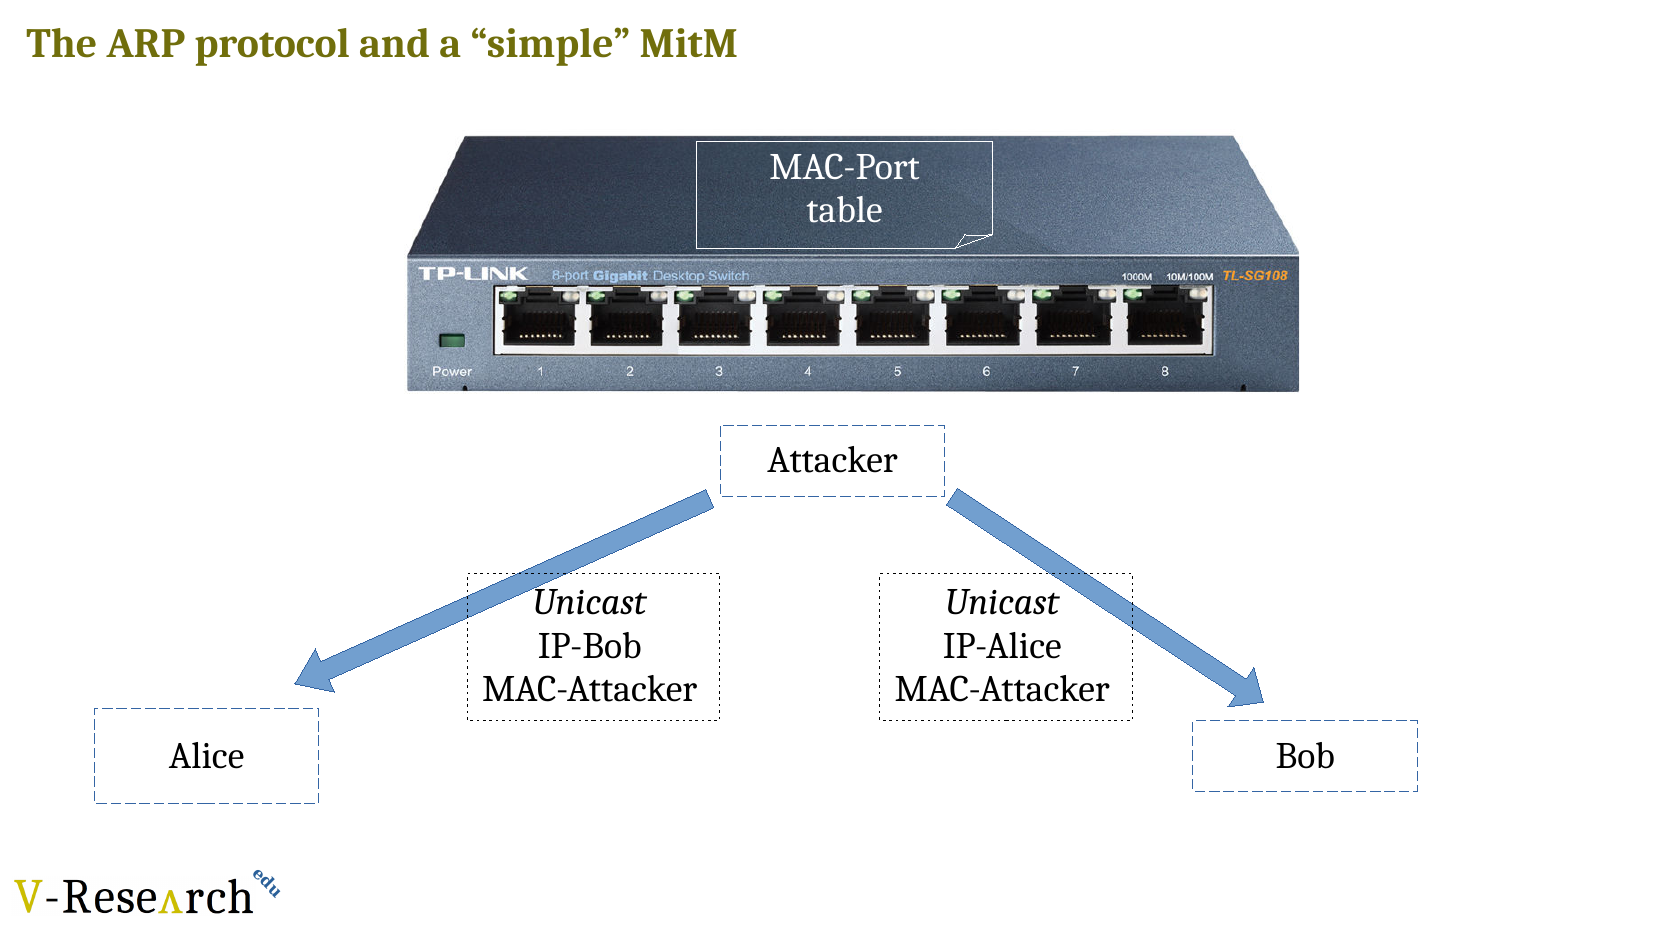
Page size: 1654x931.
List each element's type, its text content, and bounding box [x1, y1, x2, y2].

text_box [1133, 604, 1264, 707]
text_box [518, 489, 714, 573]
picture [11, 876, 255, 916]
text_box Alice [94, 708, 319, 804]
text_box Bob [1192, 720, 1418, 792]
text_box Unicast IP-Alice MAC-Attacker [879, 573, 1133, 721]
text_box edu [222, 847, 333, 931]
text_box [294, 596, 467, 693]
text_box MAC-Port table [696, 141, 993, 249]
picture [404, 129, 1300, 403]
text_box Unicast IP-Bob MAC-Attacker [467, 573, 720, 721]
text_box The ARP protocol and a “simple” MitM [11, 12, 1193, 77]
text_box Attacker [720, 425, 945, 497]
text_box [946, 488, 1086, 573]
